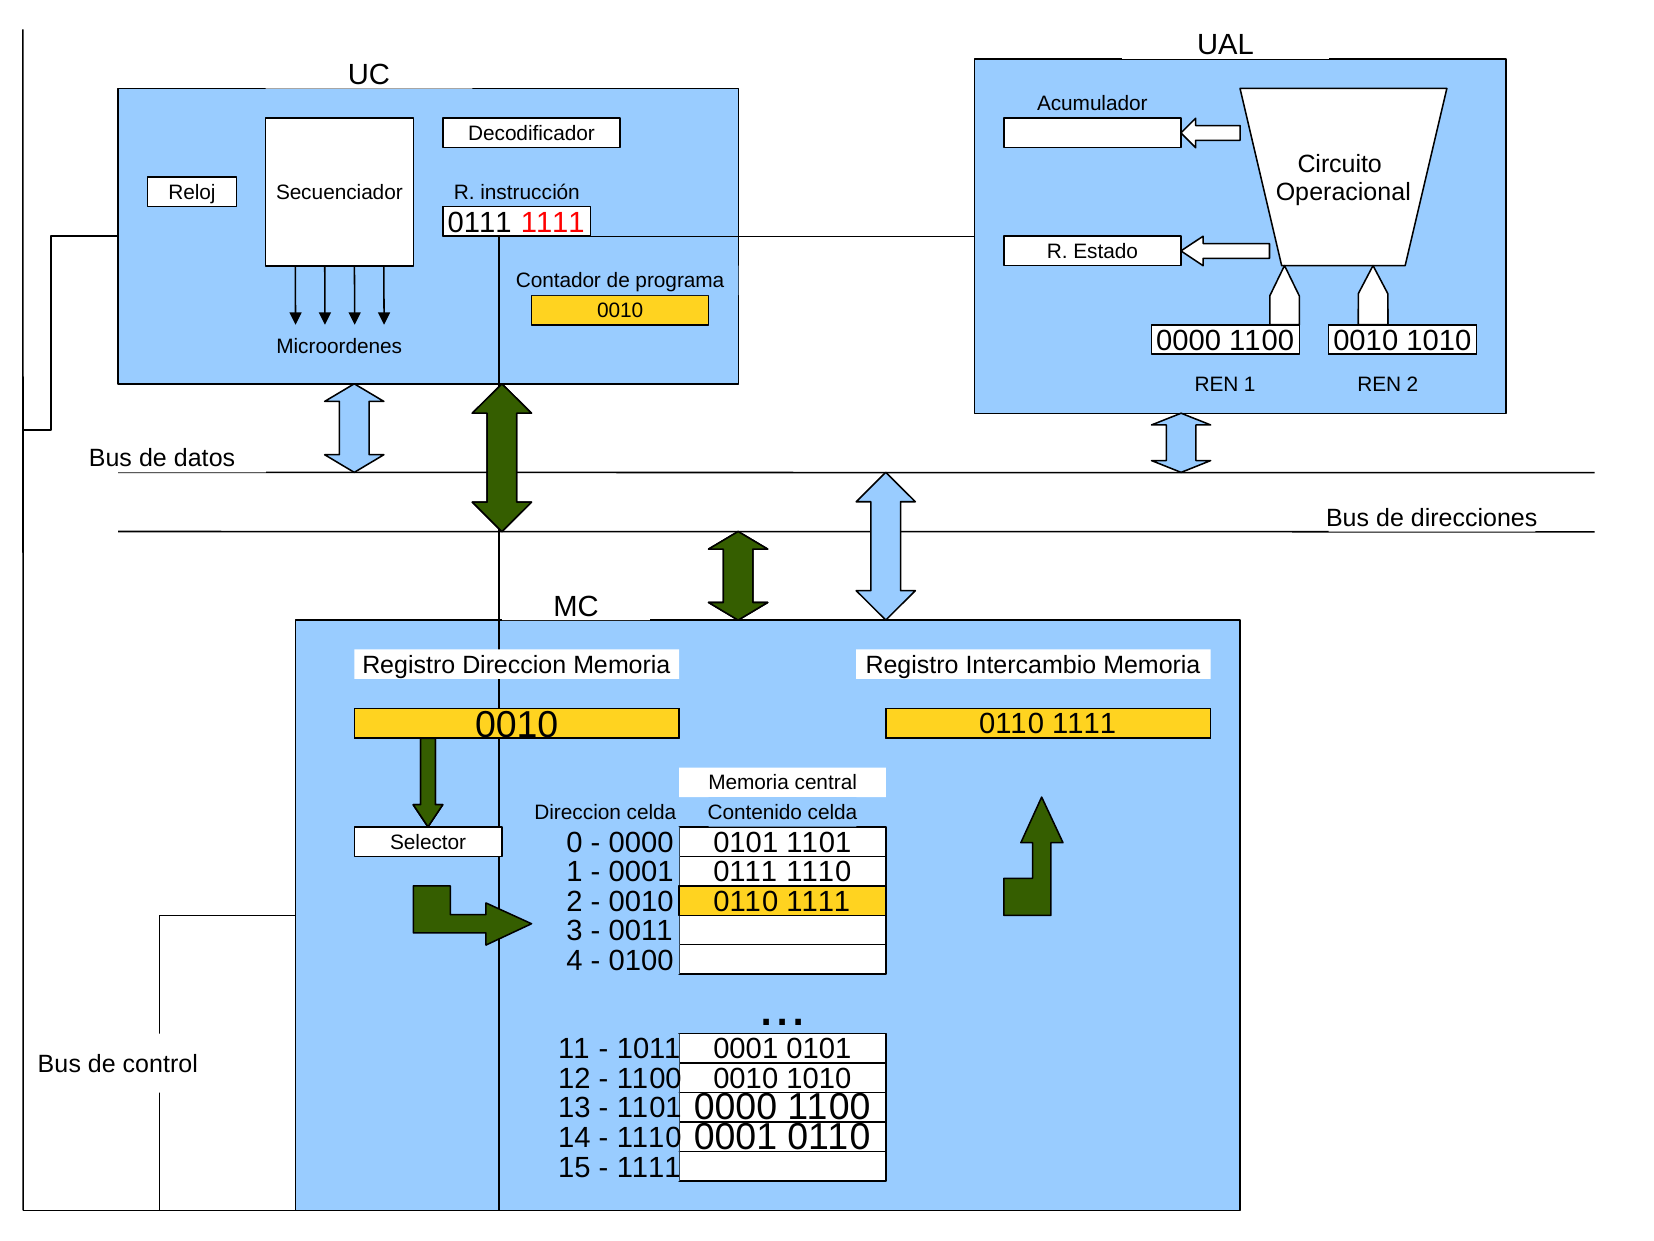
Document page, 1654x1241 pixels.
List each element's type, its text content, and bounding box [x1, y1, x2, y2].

text_box 14 - 1110 [560, 1122, 680, 1151]
text_box R. Estado [1003, 236, 1181, 266]
text_box Contenido celda [708, 797, 857, 827]
text_box [974, 59, 1507, 473]
text_box 3 - 0011 [560, 915, 680, 944]
text_box 0010 1010 [1328, 324, 1477, 355]
text_box 15 - 1111 [560, 1151, 680, 1182]
text_box 0110 1111 [885, 708, 1211, 739]
text_box Selector [354, 826, 503, 857]
text_box Reloj [147, 177, 237, 207]
text_box Circuito Operacional [1240, 88, 1447, 266]
text_box Registro Intercambio Memoria [856, 649, 1211, 679]
text_box Microordenes [265, 330, 414, 361]
text_box 0000 1100 [1151, 324, 1300, 355]
text_box 0110 1111 [679, 885, 886, 916]
text_box 1 - 0001 [560, 856, 680, 885]
text_box Secuenciador [265, 118, 414, 266]
text_box Bus de direcciones [1328, 502, 1536, 532]
text_box Acumulador [1003, 88, 1181, 118]
text_box 0010 [531, 296, 709, 325]
text_box Registro Direccion Memoria [354, 649, 680, 679]
text_box 0001 0110 [680, 1122, 886, 1151]
text_box R. instrucción [442, 177, 591, 206]
text_box [118, 88, 739, 473]
text_box 0 - 0000 [560, 827, 680, 856]
text_box 0111 1110 [680, 857, 886, 885]
text_box Direccion celda [531, 797, 680, 827]
text_box 0010 1010 [680, 1062, 886, 1092]
text_box MC [502, 590, 650, 621]
text_box Contador de programa [502, 265, 739, 296]
text_box 2 - 0010 [560, 885, 679, 915]
text_box 13 - 1101 [560, 1092, 680, 1122]
text_box Memoria central [679, 767, 886, 798]
text_box UAL [1122, 29, 1329, 59]
text_box [295, 472, 1241, 1211]
text_box 0001 0101 [680, 1033, 886, 1062]
text_box Bus de datos [59, 442, 266, 473]
text_box 11 - 1011 [560, 1033, 680, 1062]
text_box 0111 1111 [442, 206, 591, 237]
text_box 4 - 0100 [560, 944, 680, 975]
text_box [472, 237, 739, 532]
text_box 12 - 1100 [560, 1062, 680, 1092]
text_box 0000 1100 [680, 1092, 886, 1122]
text_box Decodificador [442, 118, 621, 148]
text_box Bus de control [29, 1033, 207, 1093]
text_box 0010 [354, 708, 680, 739]
text_box UC [265, 59, 473, 89]
text_box 0101 1101 [680, 826, 886, 857]
